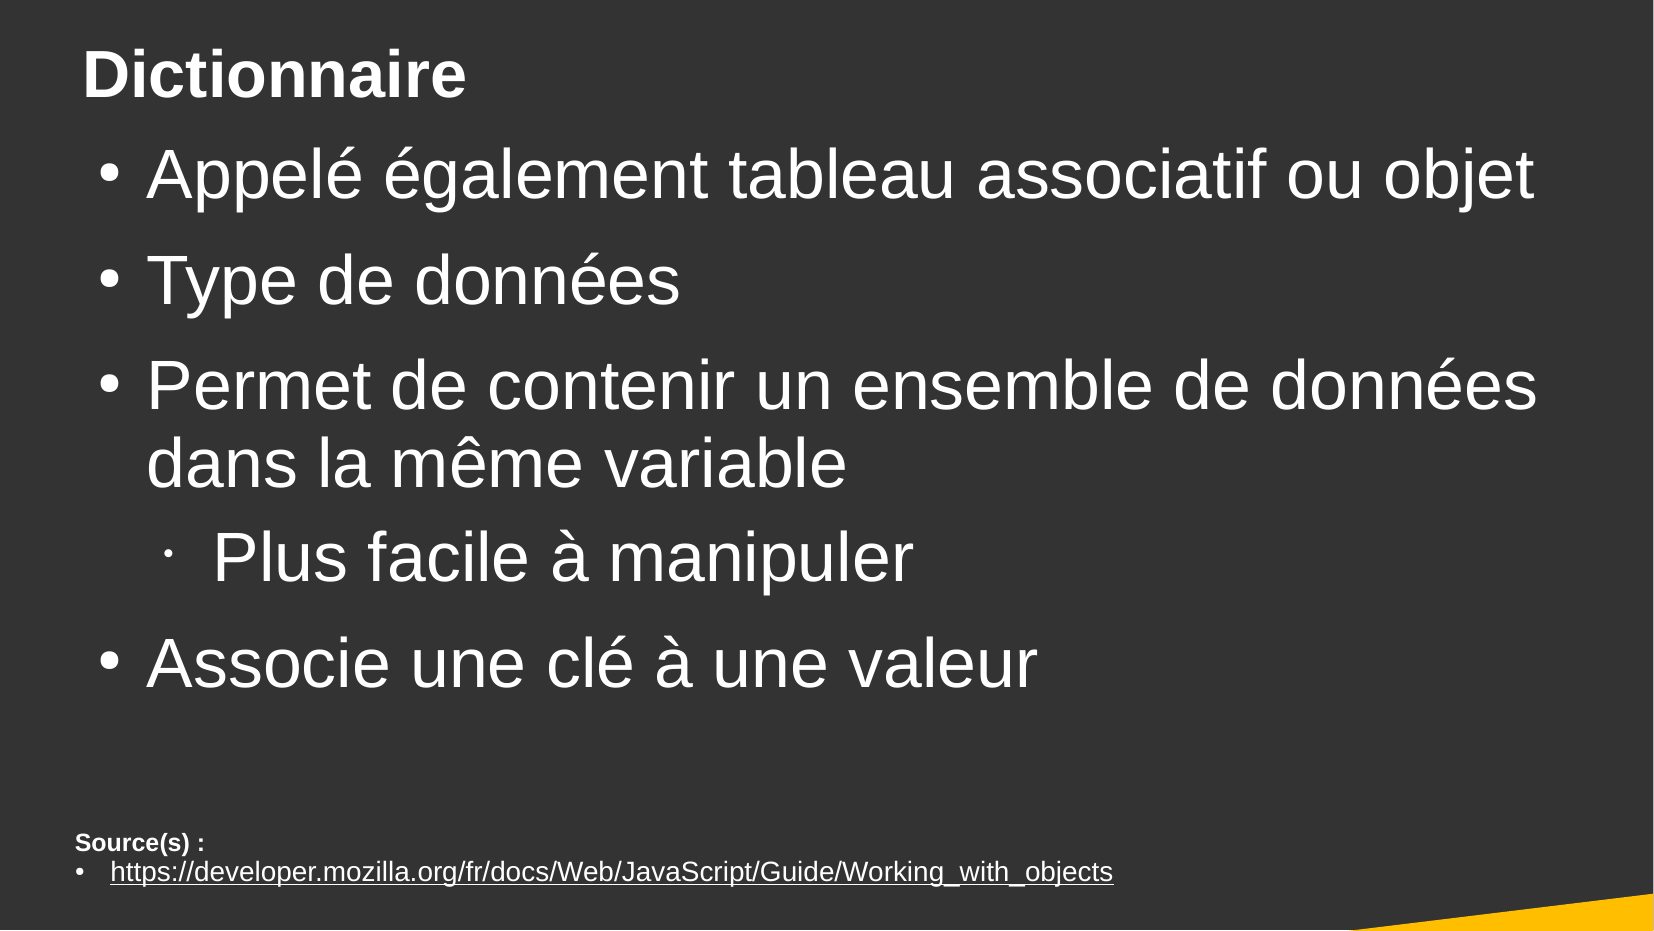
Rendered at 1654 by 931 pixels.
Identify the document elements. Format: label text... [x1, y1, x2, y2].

title Dictionnaire [82, 37, 1571, 114]
text_box Source(s) : https://developer.mozilla.org/fr/docs/Web/JavaScript/Guide/Working_with_objects [60, 821, 1583, 920]
text_box [1347, 893, 1654, 931]
list Appelé également tableau associatif ou objet Type de données Permet de contenir un ensemble de données dans la même variable Plus facile à manipuler Associe une clé à une valeur [80, 135, 1620, 709]
